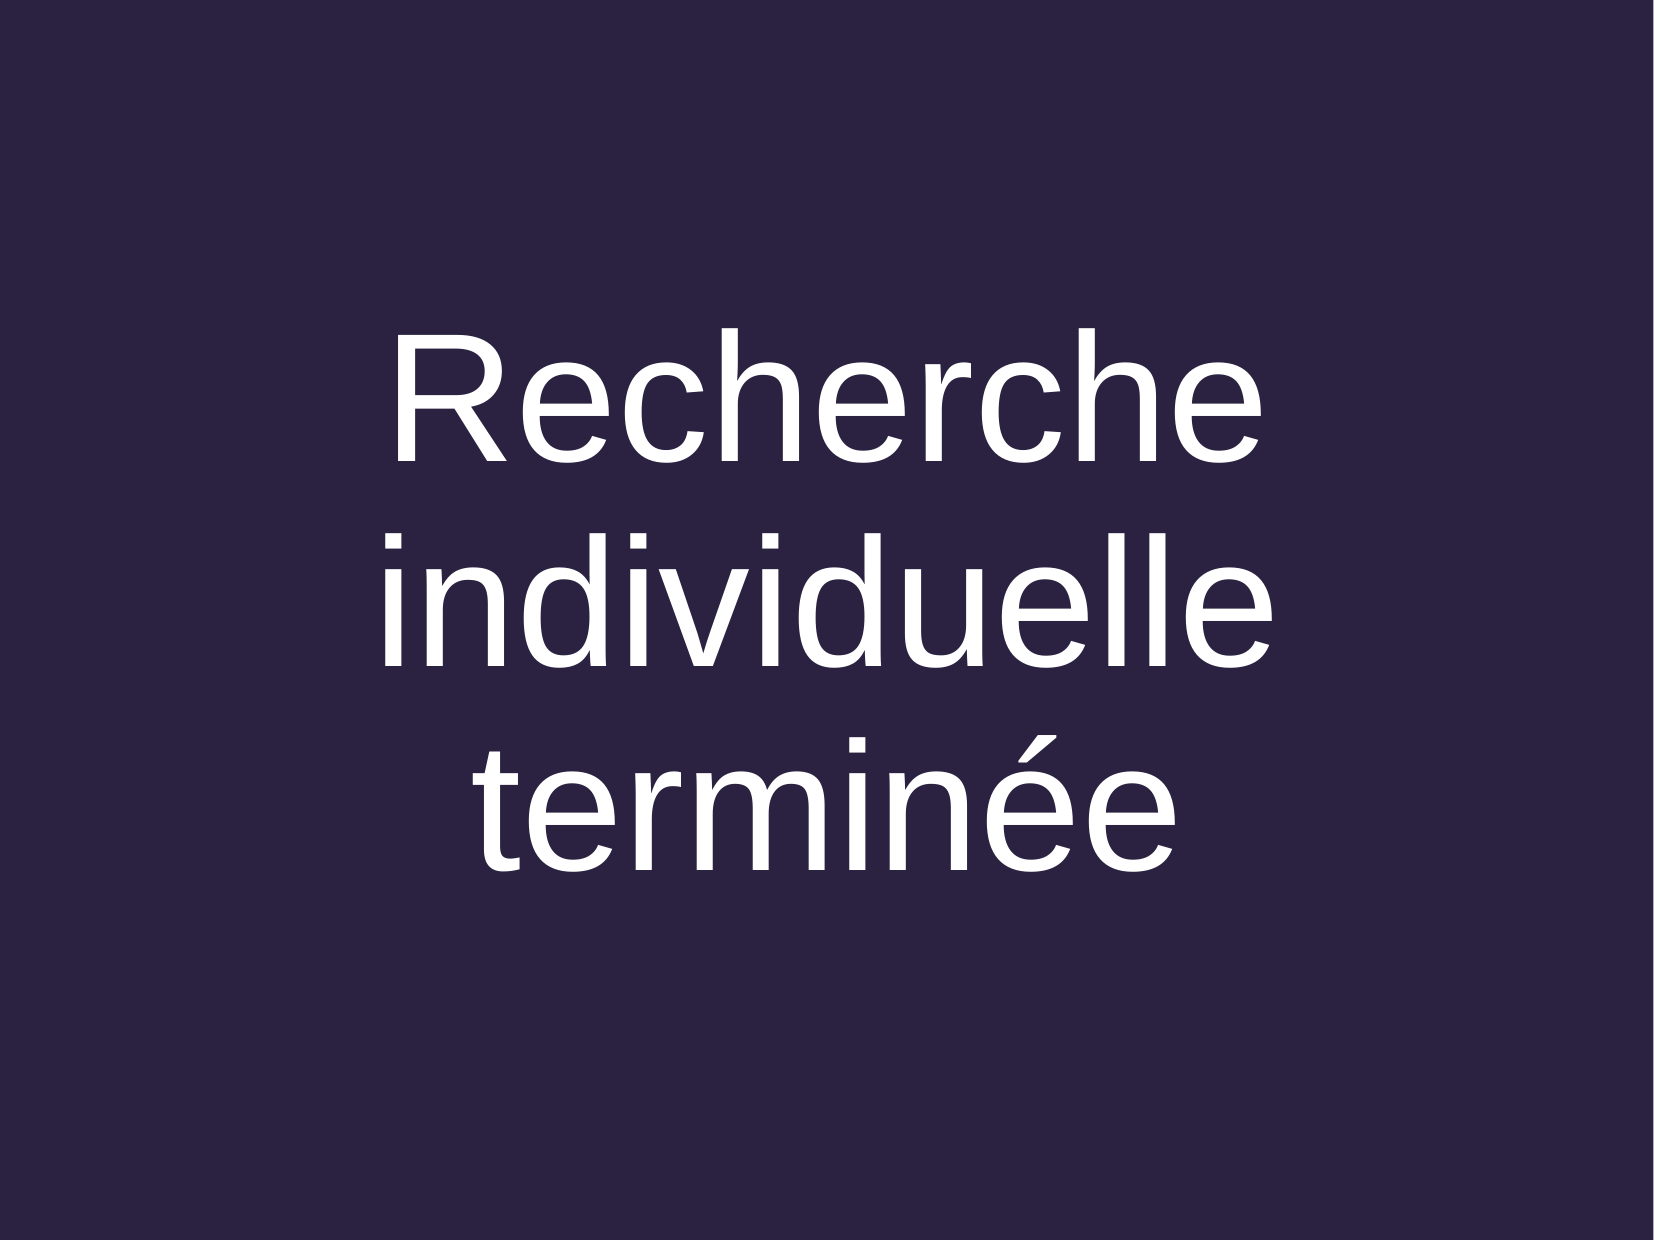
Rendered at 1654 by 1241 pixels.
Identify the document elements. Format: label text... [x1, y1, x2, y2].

title Recherche individuelle terminée [0, 47, 1654, 1158]
